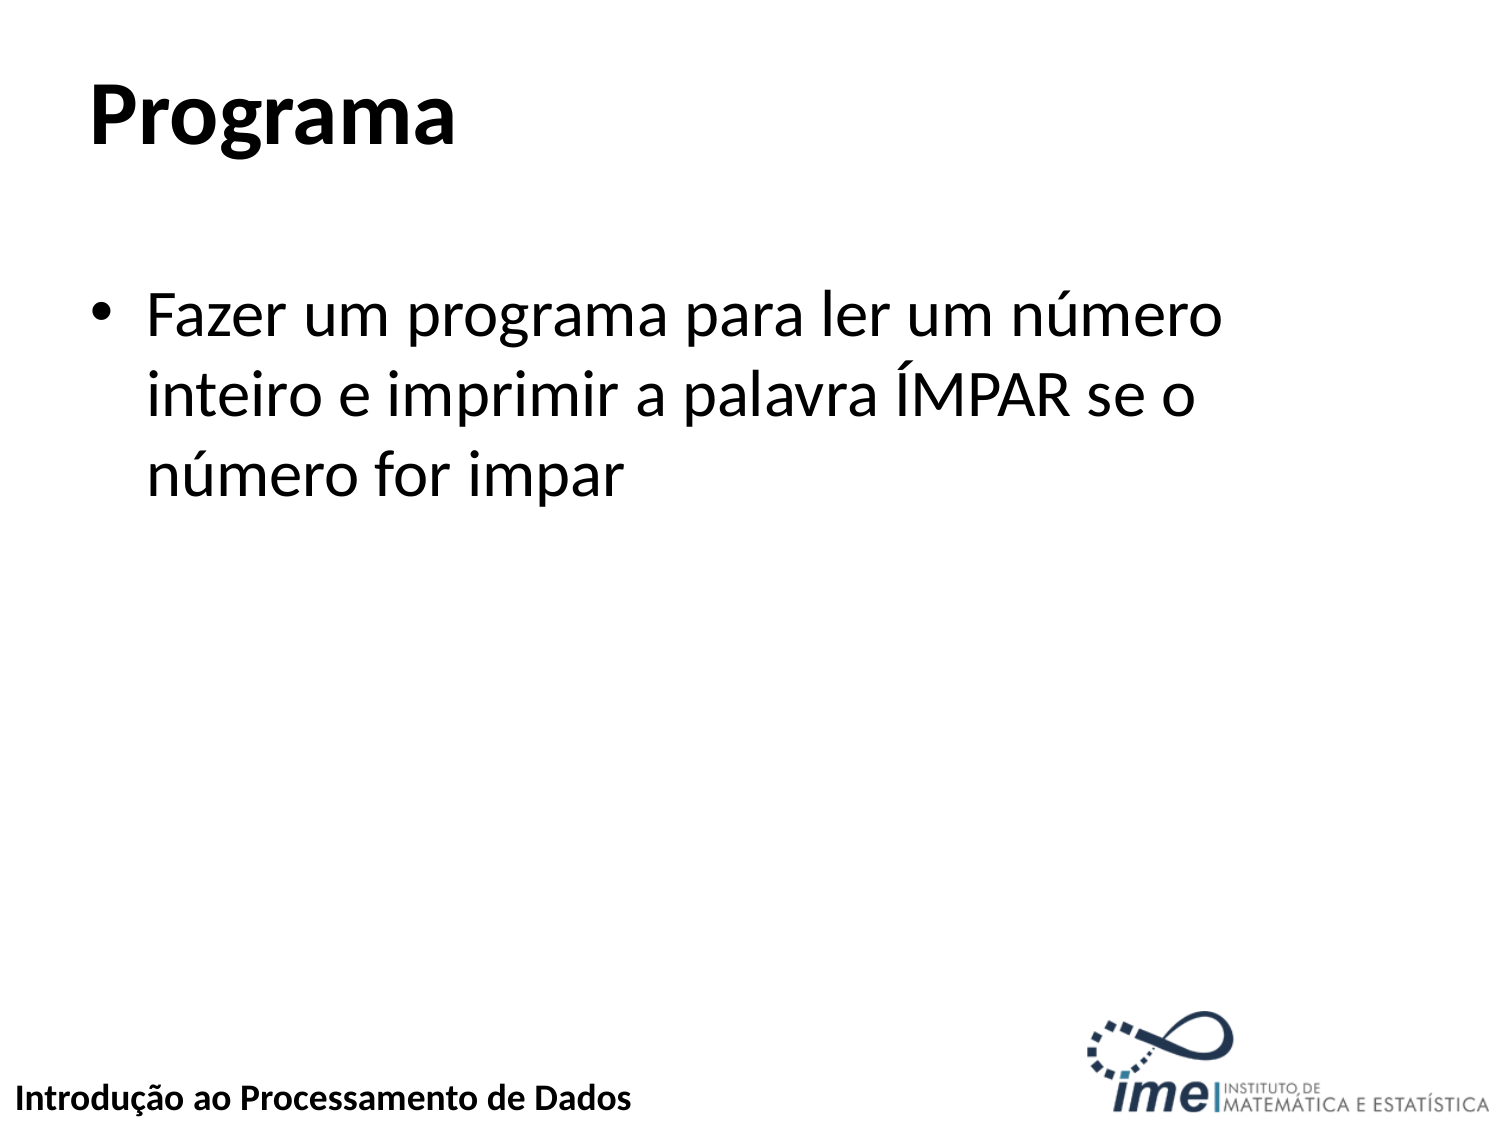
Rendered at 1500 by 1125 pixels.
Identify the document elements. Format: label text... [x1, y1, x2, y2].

picture [1086, 1011, 1495, 1115]
list Fazer um programa para ler um número inteiro e imprimir a palavra ÍMPAR se o número for impar [75, 262, 1425, 528]
title Programa [75, 45, 1425, 233]
